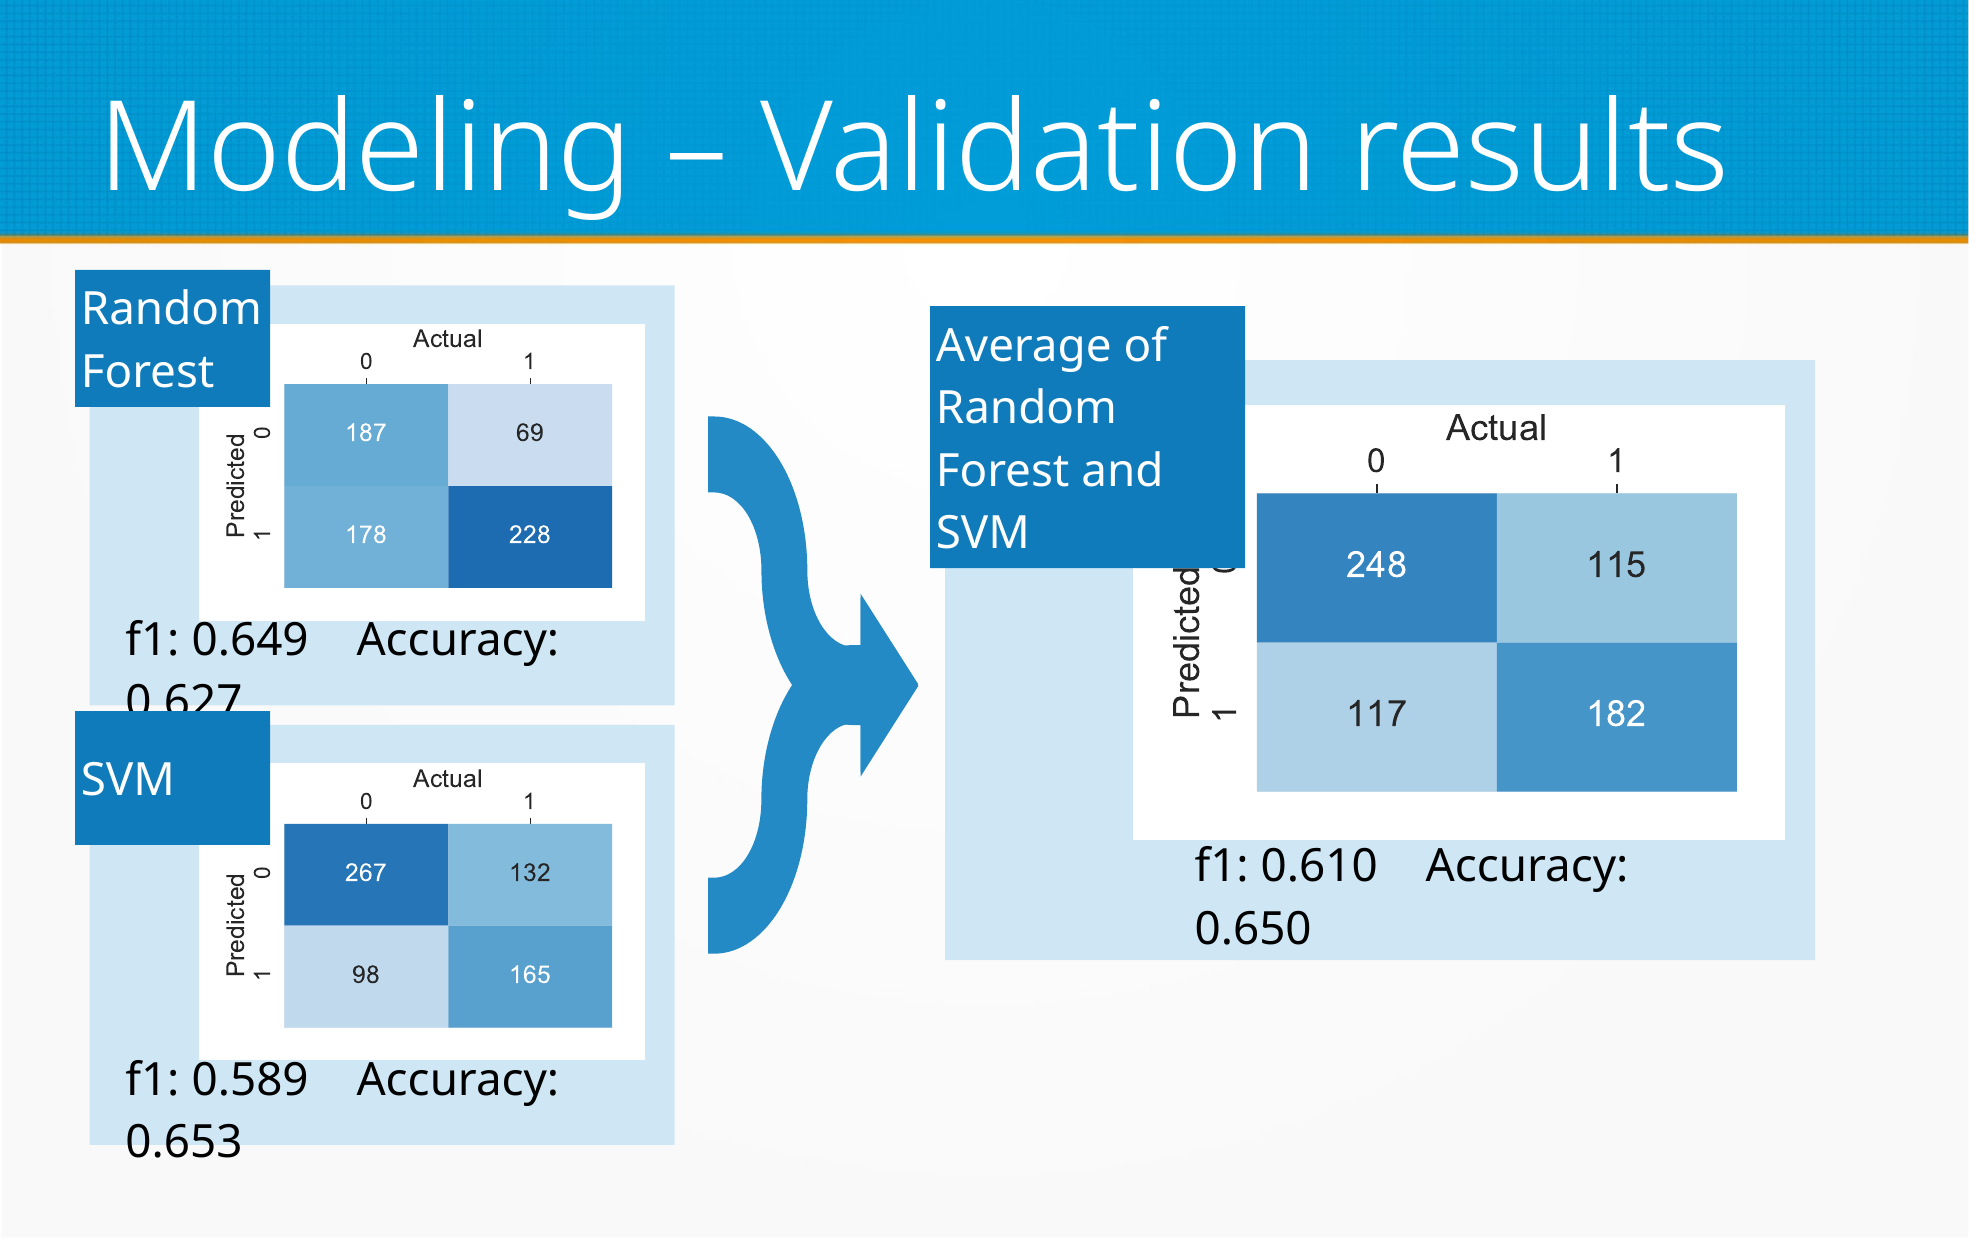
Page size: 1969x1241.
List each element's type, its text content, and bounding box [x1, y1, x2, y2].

text_box [263, 1065, 275, 1073]
text_box [89, 285, 675, 706]
text_box [89, 724, 675, 1145]
text_box SVM [75, 711, 271, 845]
title Modeling – Validation results [98, 19, 1870, 227]
text_box [288, 1065, 302, 1073]
text_box [198, 625, 211, 634]
text_box f1: 0.610 Accuracy: 0.650 [1188, 860, 1714, 931]
picture [0, 233, 1969, 1241]
text_box [288, 625, 302, 634]
text_box Random Forest [75, 271, 271, 406]
text_box [708, 416, 919, 954]
text_box [945, 360, 1816, 961]
text_box Average of Random Forest and SVM [930, 345, 1246, 530]
text_box f1: 0.589 Accuracy: 0.653 [119, 1073, 645, 1144]
text_box f1: 0.649 Accuracy: 0.627 [119, 634, 645, 704]
text_box [198, 1065, 210, 1073]
